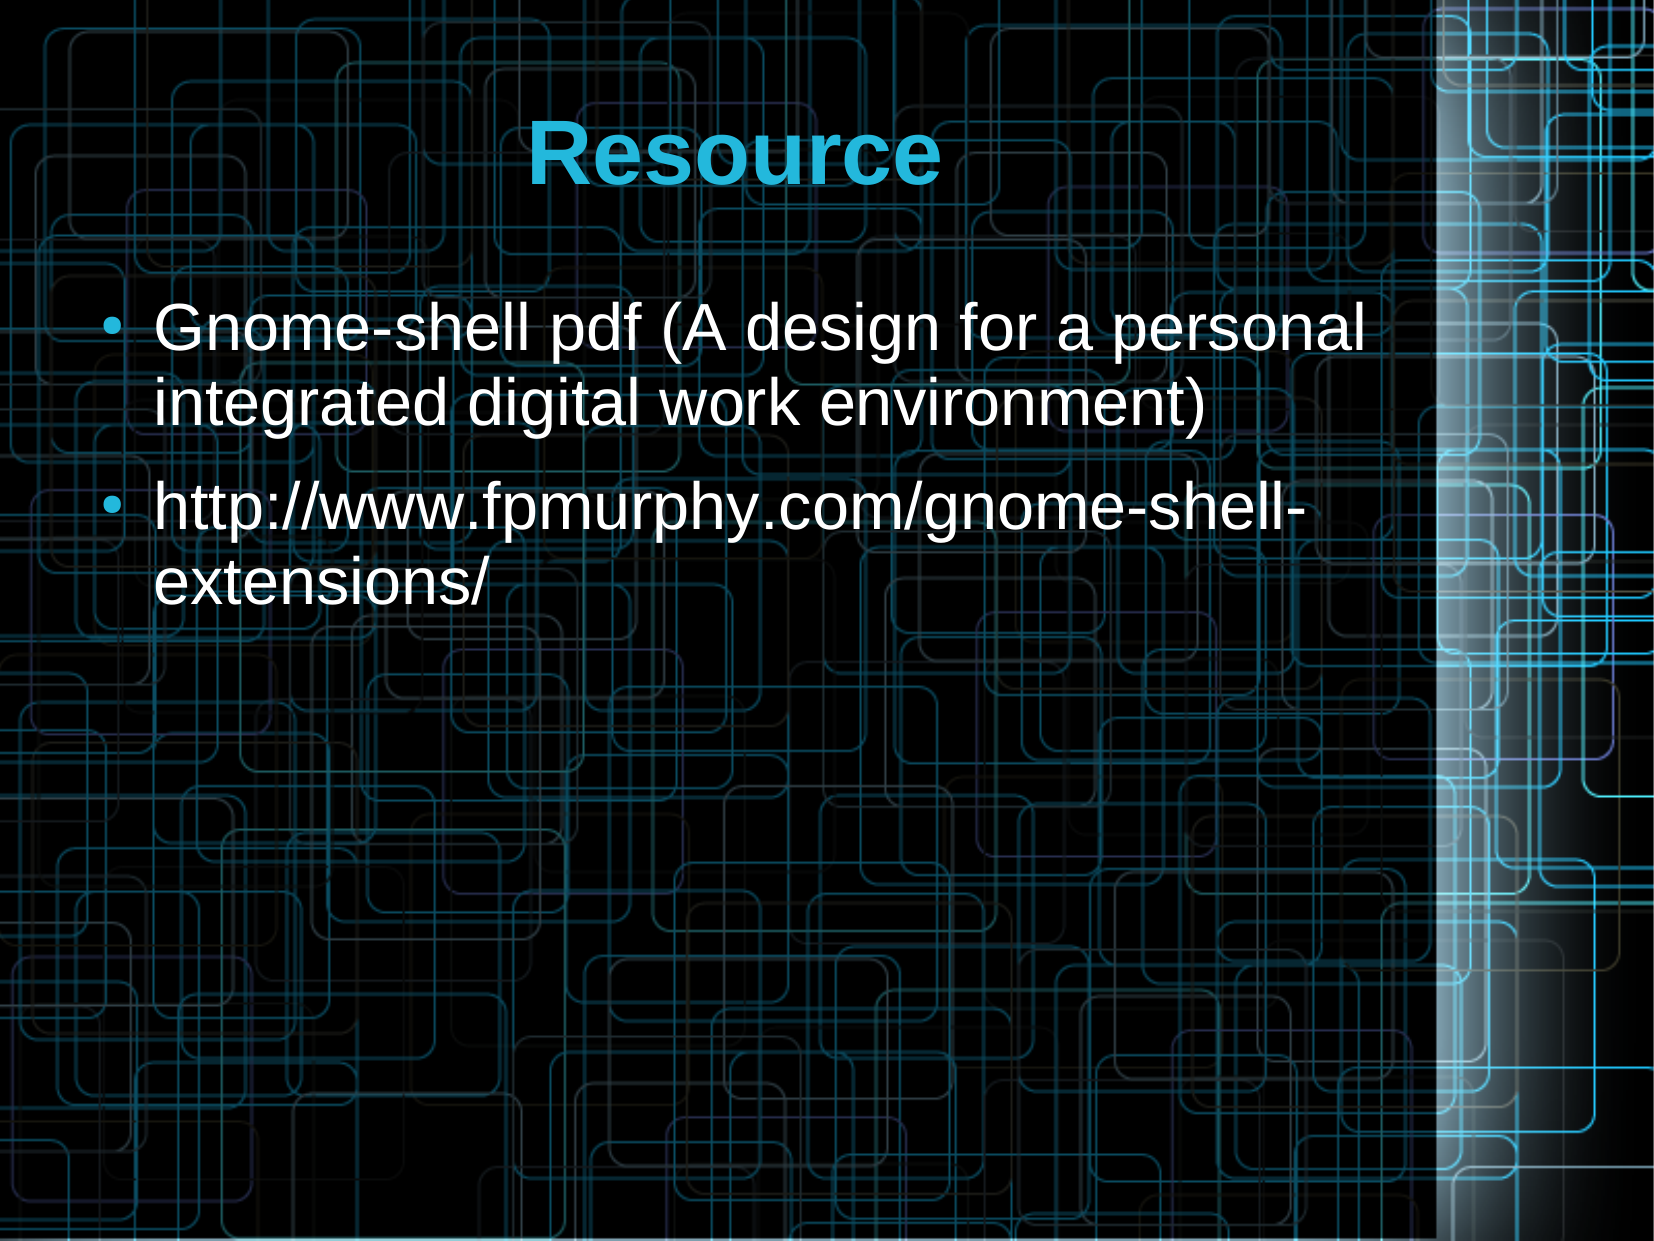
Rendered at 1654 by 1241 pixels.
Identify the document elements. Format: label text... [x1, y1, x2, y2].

list Gnome-shell pdf (A design for a personal integrated digital work environment) http://www.fpmurphy.com/gnome-shell-extensions/ [82, 290, 1388, 1109]
title Resource [82, 49, 1388, 257]
picture [0, 0, 1654, 1241]
